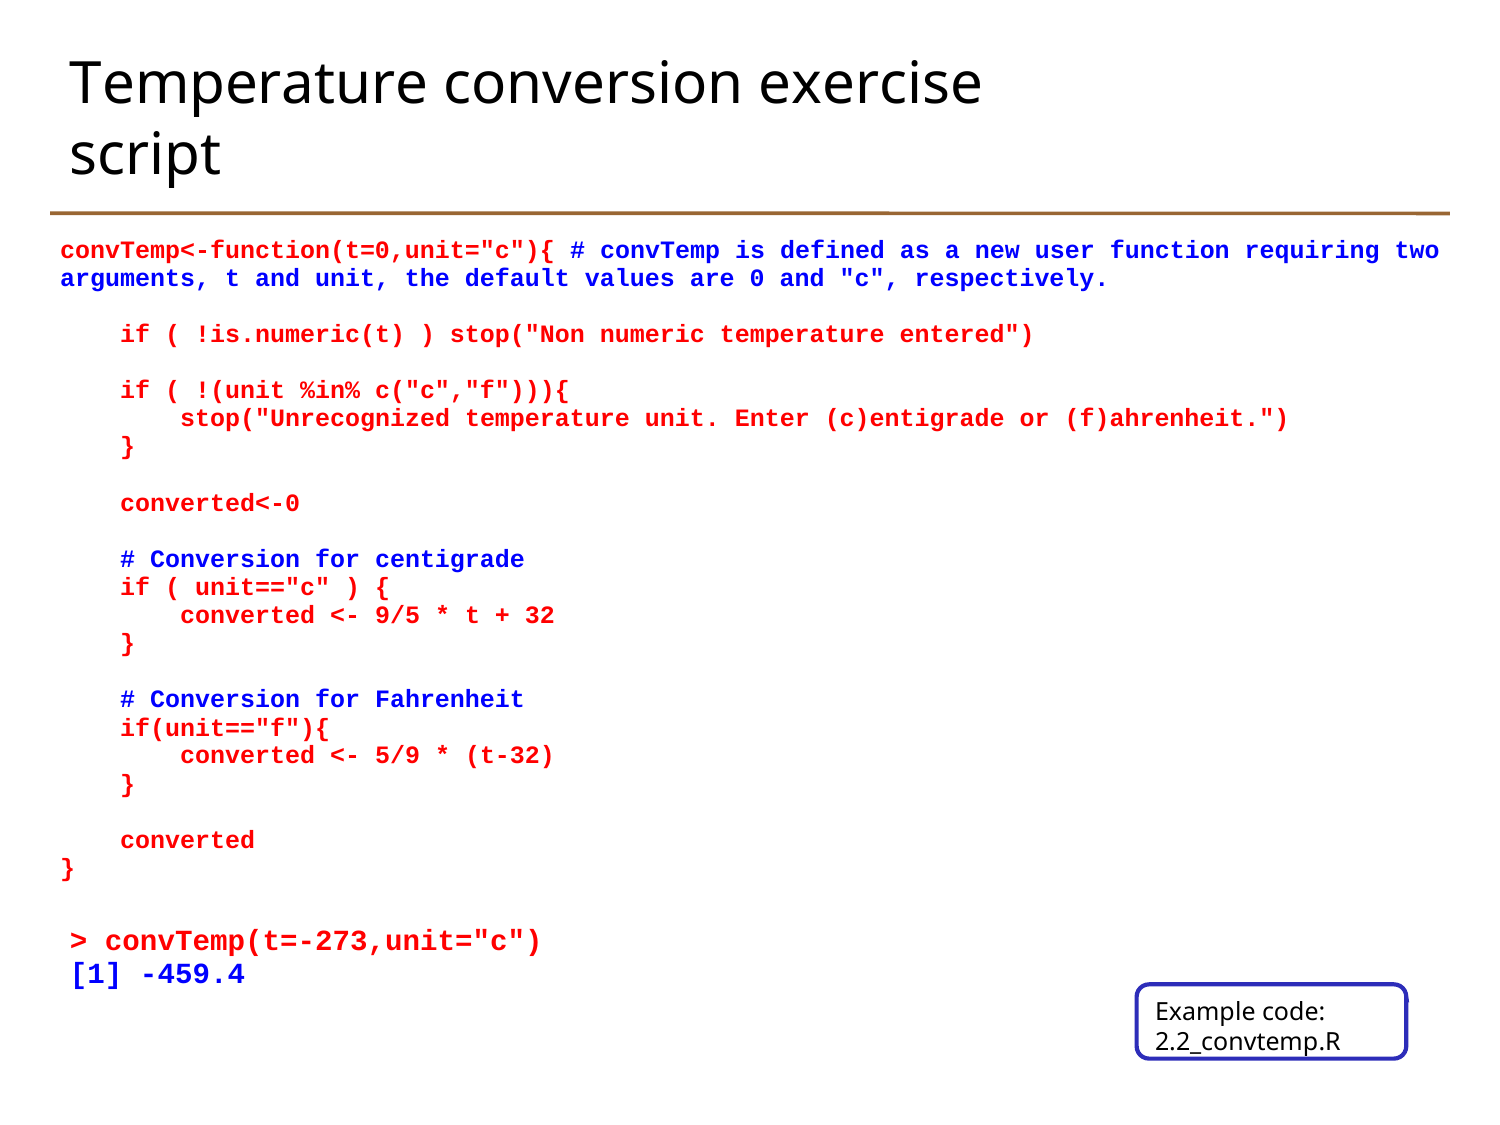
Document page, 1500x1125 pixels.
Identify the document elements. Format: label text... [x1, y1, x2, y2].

text_box > convTemp(t=-273,unit="c") [1] -459.4 [55, 915, 583, 1087]
text_box convTemp<-function(t=0,unit="c"){ # convTemp is defined as a new user function requiring two arguments, t and unit, the default values are 0 and "c", respectively. if ( !is.numeric(t) ) stop("Non numeric temperature entered") if ( !(unit %in% c("c","f"))){ stop("Unrecognized temperature unit. Enter (c)entigrade or (f)ahrenheit.") } converted<-0 # Conversion for centigrade if ( unit=="c" ) { converted <- 9/5 * t + 32 } # Conversion for Fahrenheit if(unit=="f"){ converted <- 5/9 * (t-32) } converted } [45, 226, 1457, 908]
text_box Temperature conversion exercise script [55, 36, 1052, 263]
text_box Example code: 2.2_convtemp.R [1136, 984, 1407, 1059]
